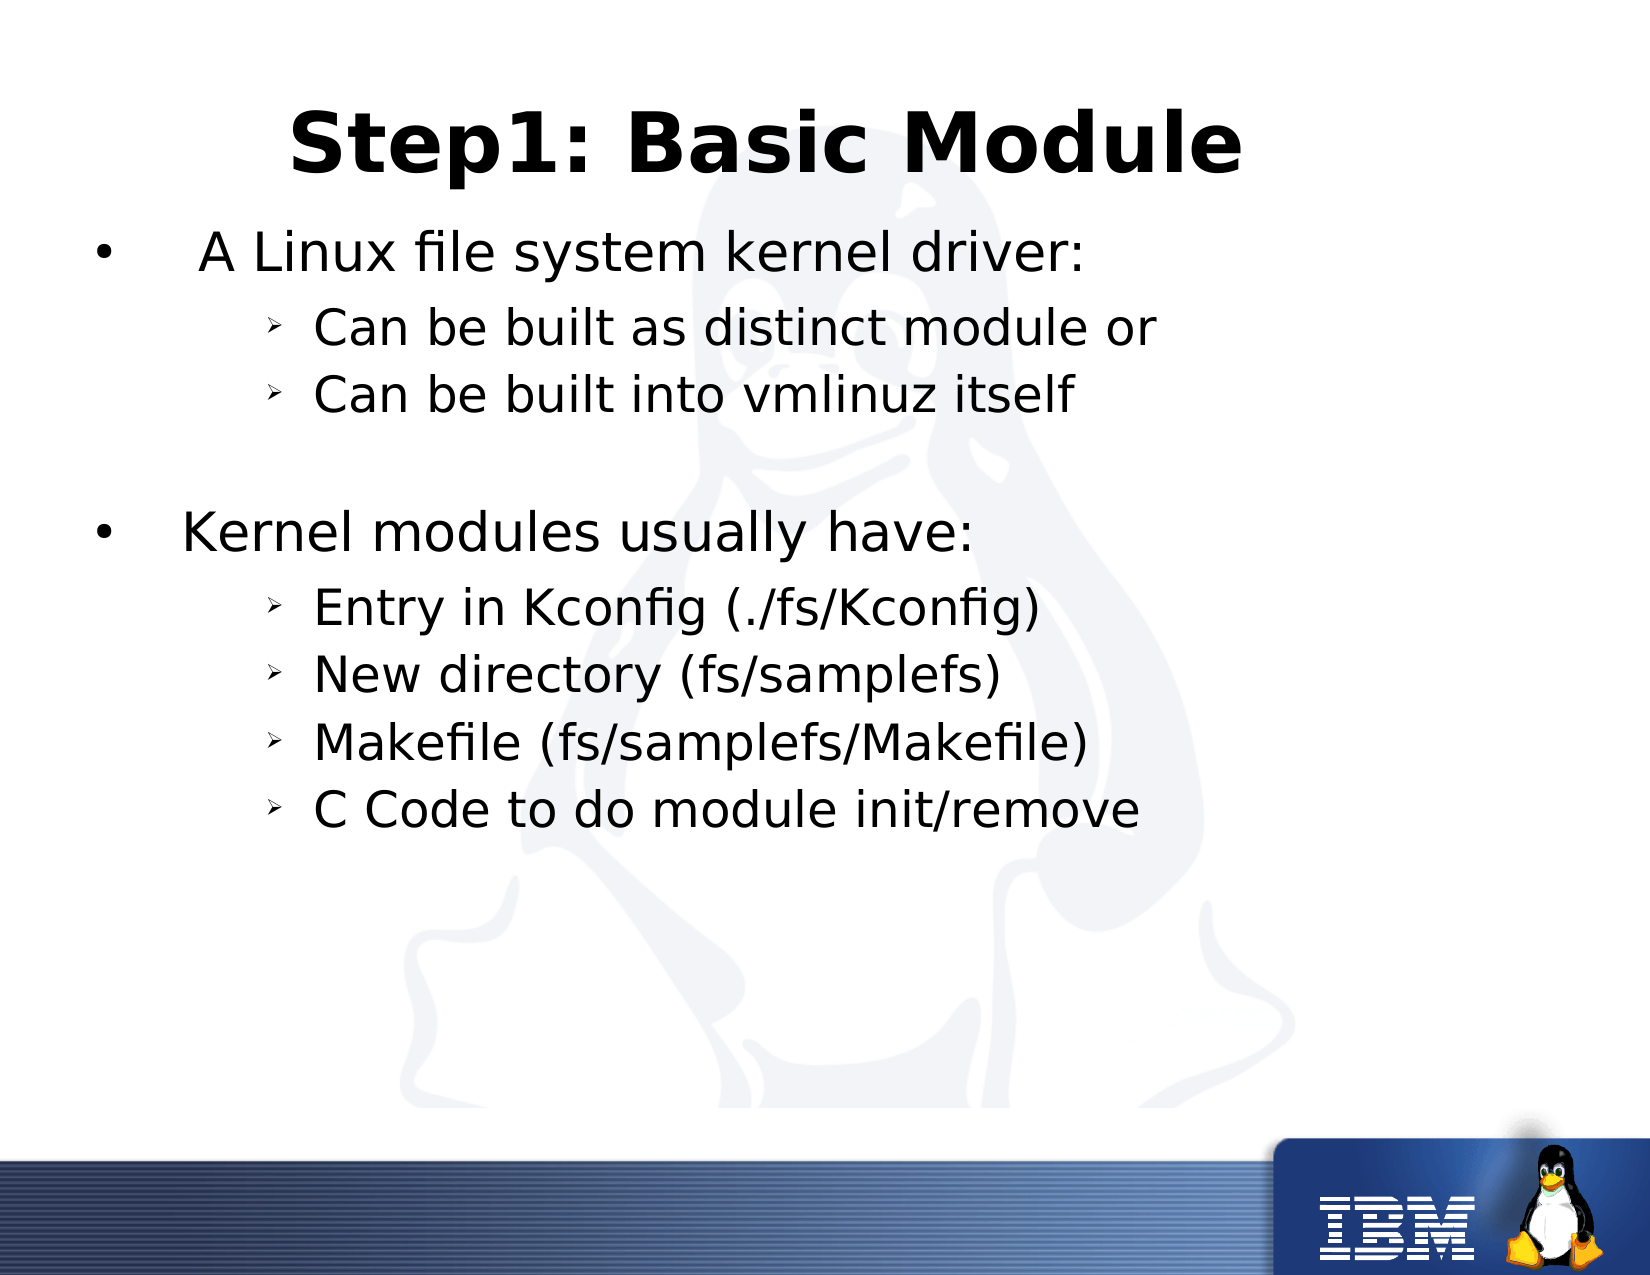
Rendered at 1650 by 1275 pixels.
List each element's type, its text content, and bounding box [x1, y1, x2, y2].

list A Linux file system kernel driver: Can be built as distinct module or Can be built into vmlinuz itself Kernel modules usually have: Entry in Kconfig (./fs/Kconfig) New directory (fs/samplefs) Makefile (fs/samplefs/Makefile) C Code to do module init/remove [76, 221, 1457, 1171]
title Step1: Basic Module [76, 76, 1457, 211]
